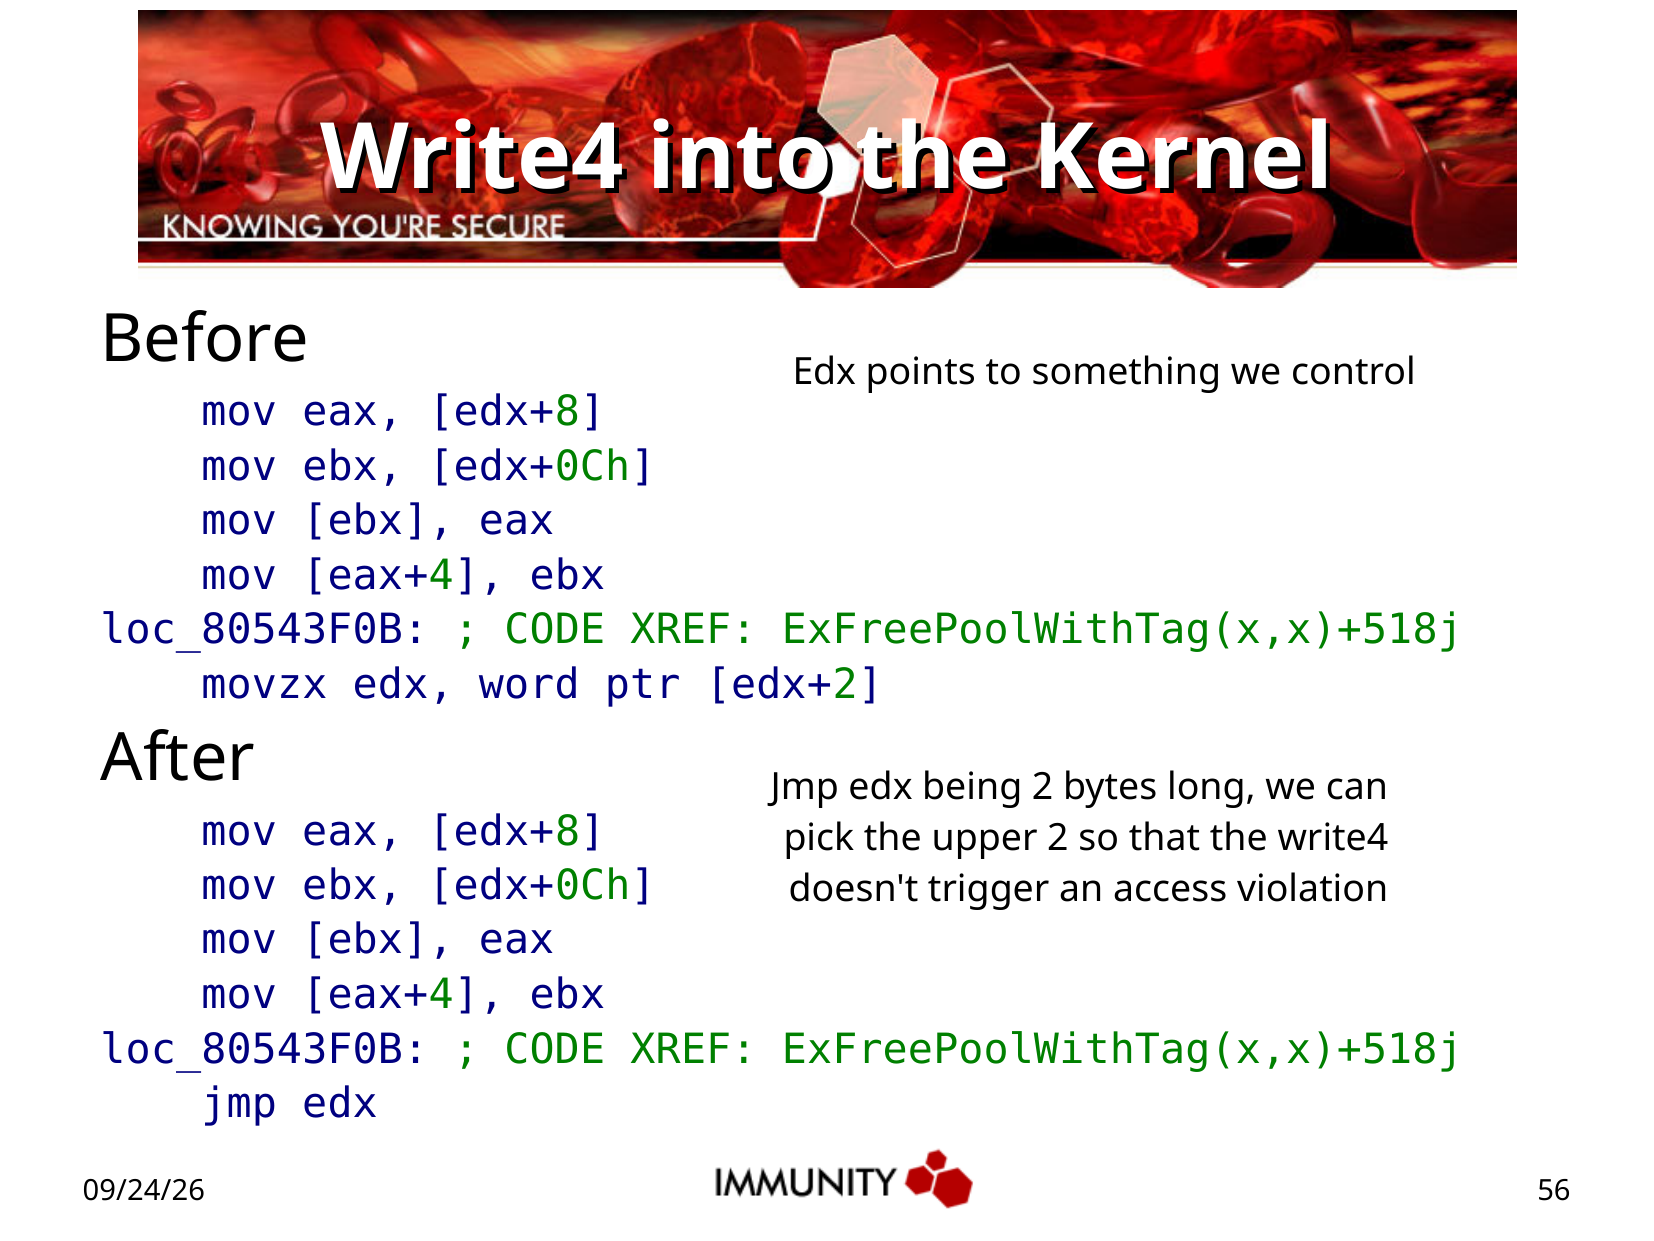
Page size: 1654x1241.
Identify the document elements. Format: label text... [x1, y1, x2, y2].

list Before mov eax, [edx+8] mov ebx, [edx+0Ch] mov [ebx], eax mov [eax+4], ebx loc_80543F0B: ; CODE XREF: ExFreePoolWithTag(x,x)+518j movzx edx, word ptr [edx+2] [82, 290, 1571, 698]
title Write4 into the Kernel [82, 49, 1571, 257]
list After mov eax, [edx+8] mov ebx, [edx+0Ch] mov [ebx], eax mov [eax+4], ebx loc_80543F0B: ; CODE XREF: ExFreePoolWithTag(x,x)+518j jmp edx [82, 709, 1571, 1118]
text_box Jmp edx being 2 bytes long, we can pick the upper 2 so that the write4 doesn't trigger an access violation [755, 752, 1571, 942]
picture [138, 10, 1517, 49]
picture [138, 257, 1517, 288]
text_box Edx points to something we control [777, 337, 1555, 411]
picture [694, 1130, 984, 1235]
